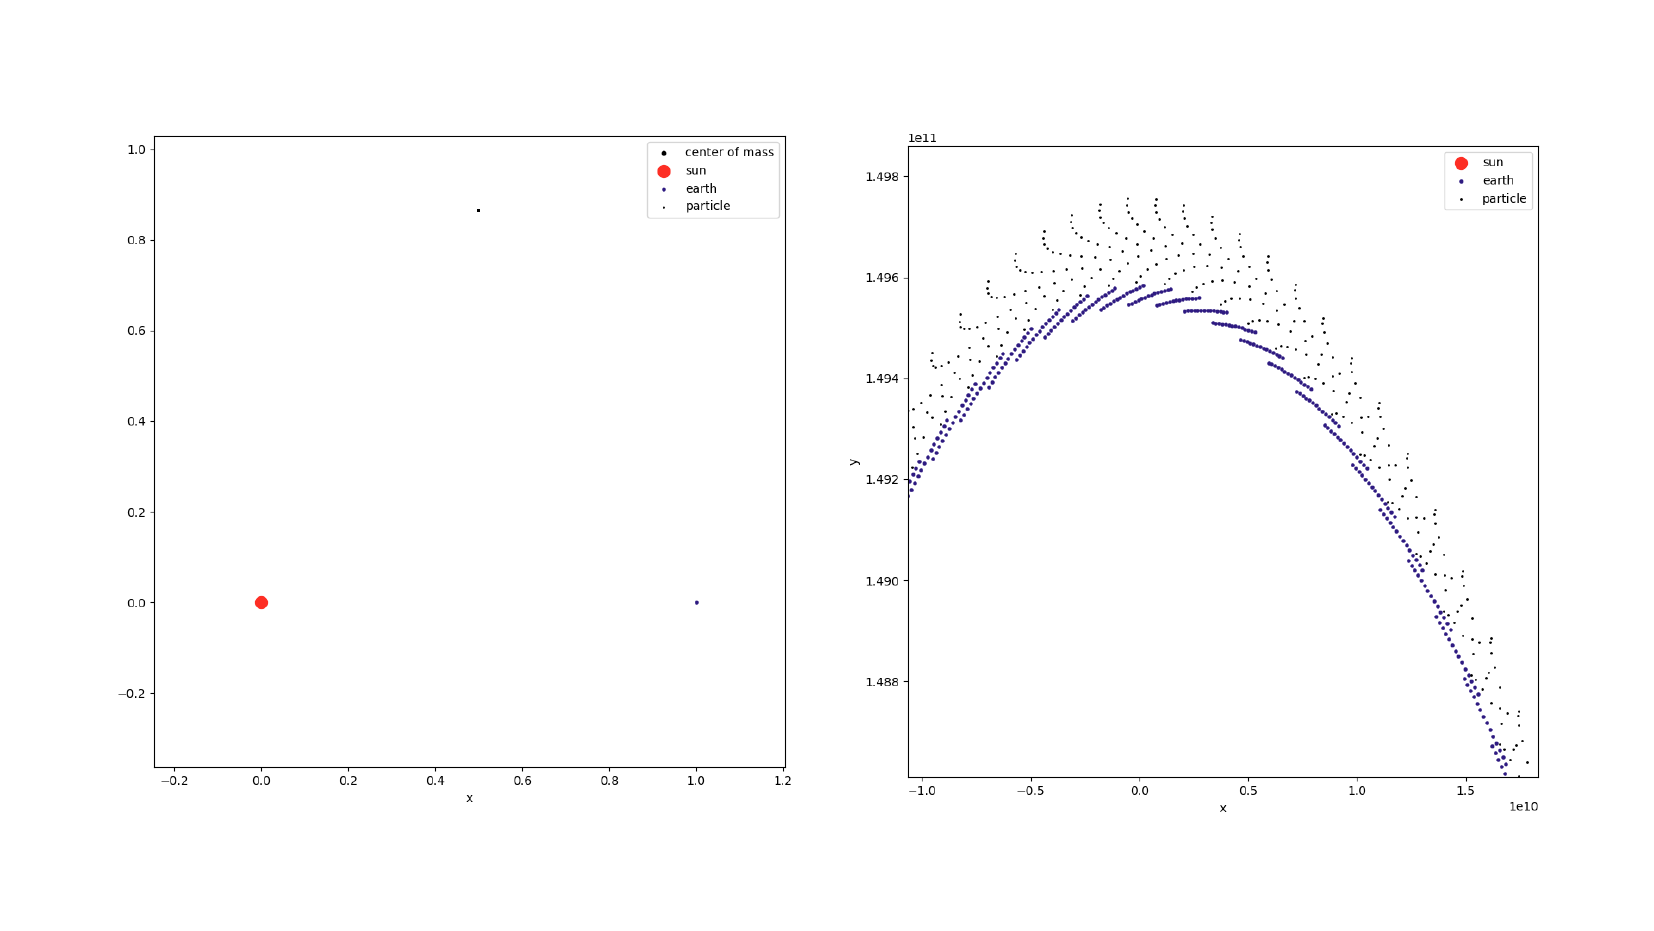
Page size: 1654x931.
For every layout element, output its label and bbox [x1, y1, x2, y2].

picture [112, 103, 1573, 826]
